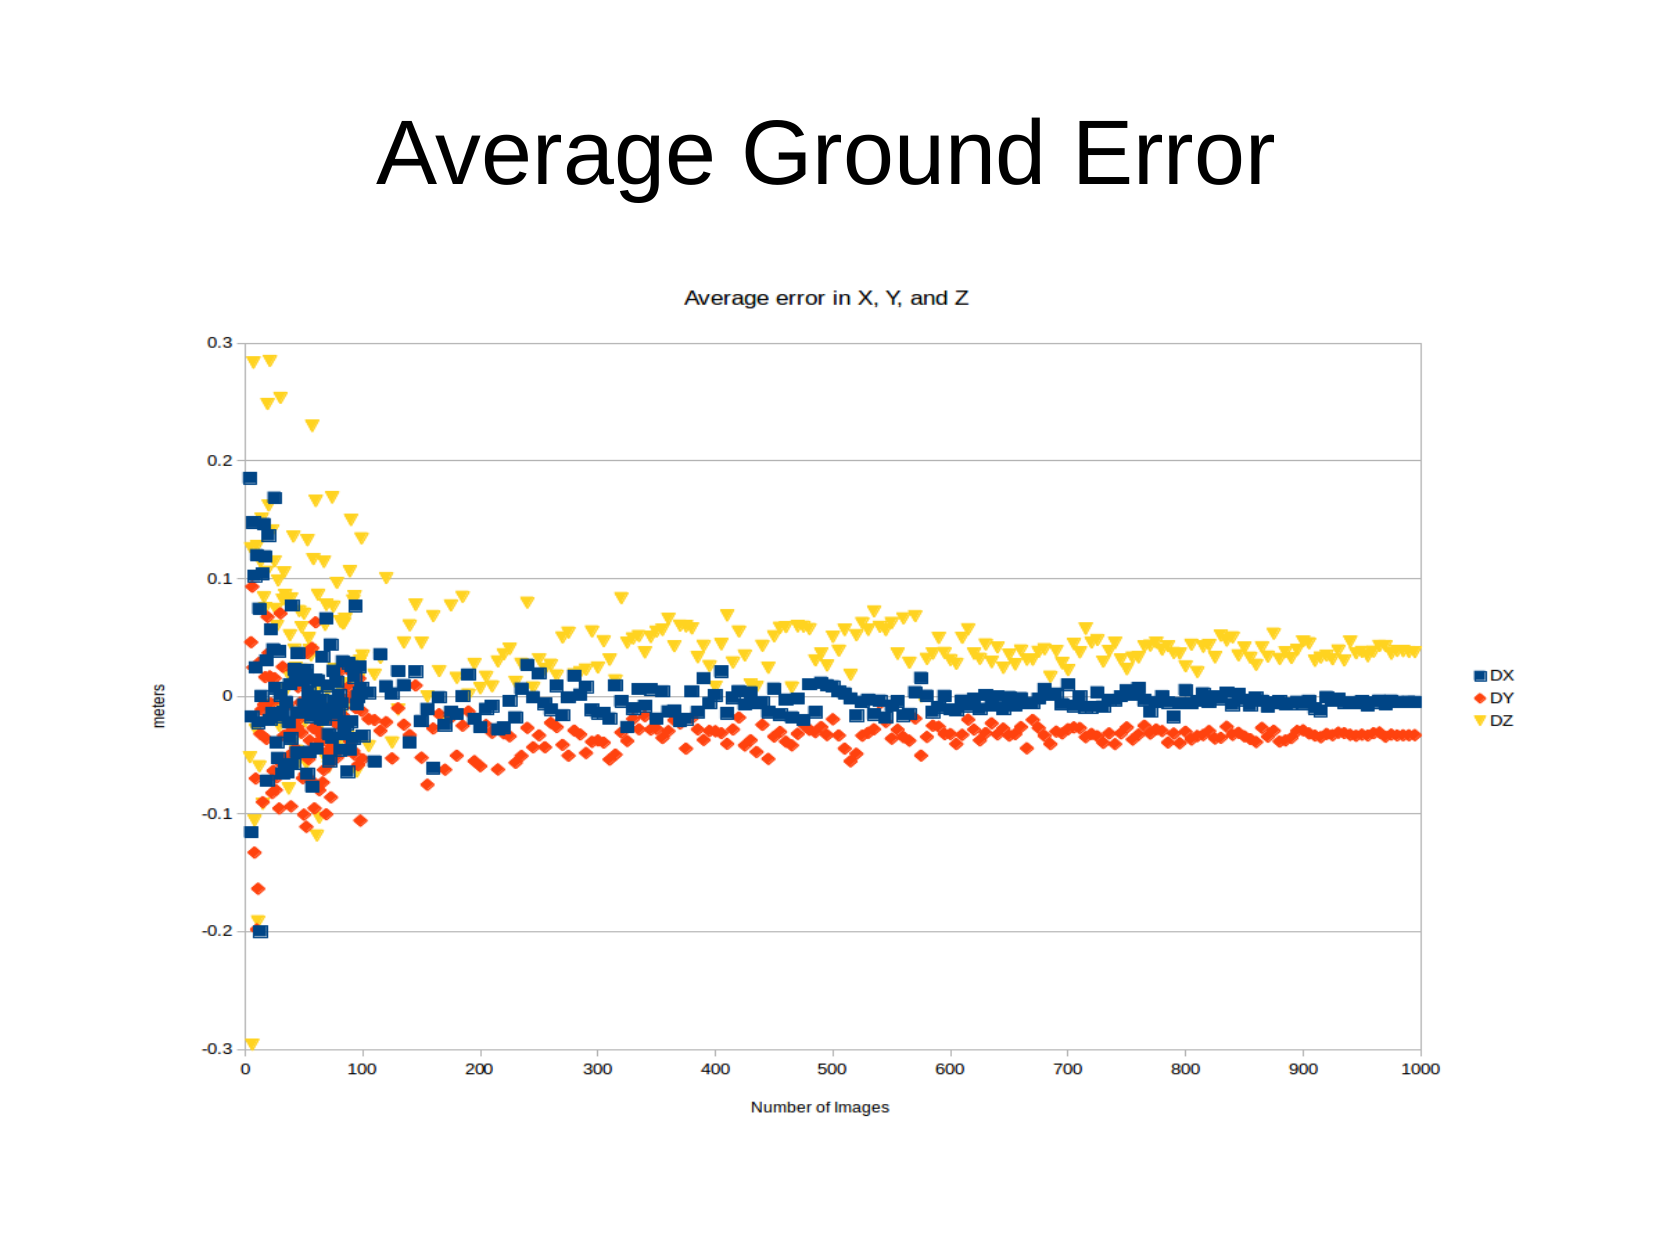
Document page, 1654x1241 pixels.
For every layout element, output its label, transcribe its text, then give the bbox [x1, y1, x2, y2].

title Average Ground Error [82, 49, 1571, 257]
picture [120, 256, 1533, 1140]
